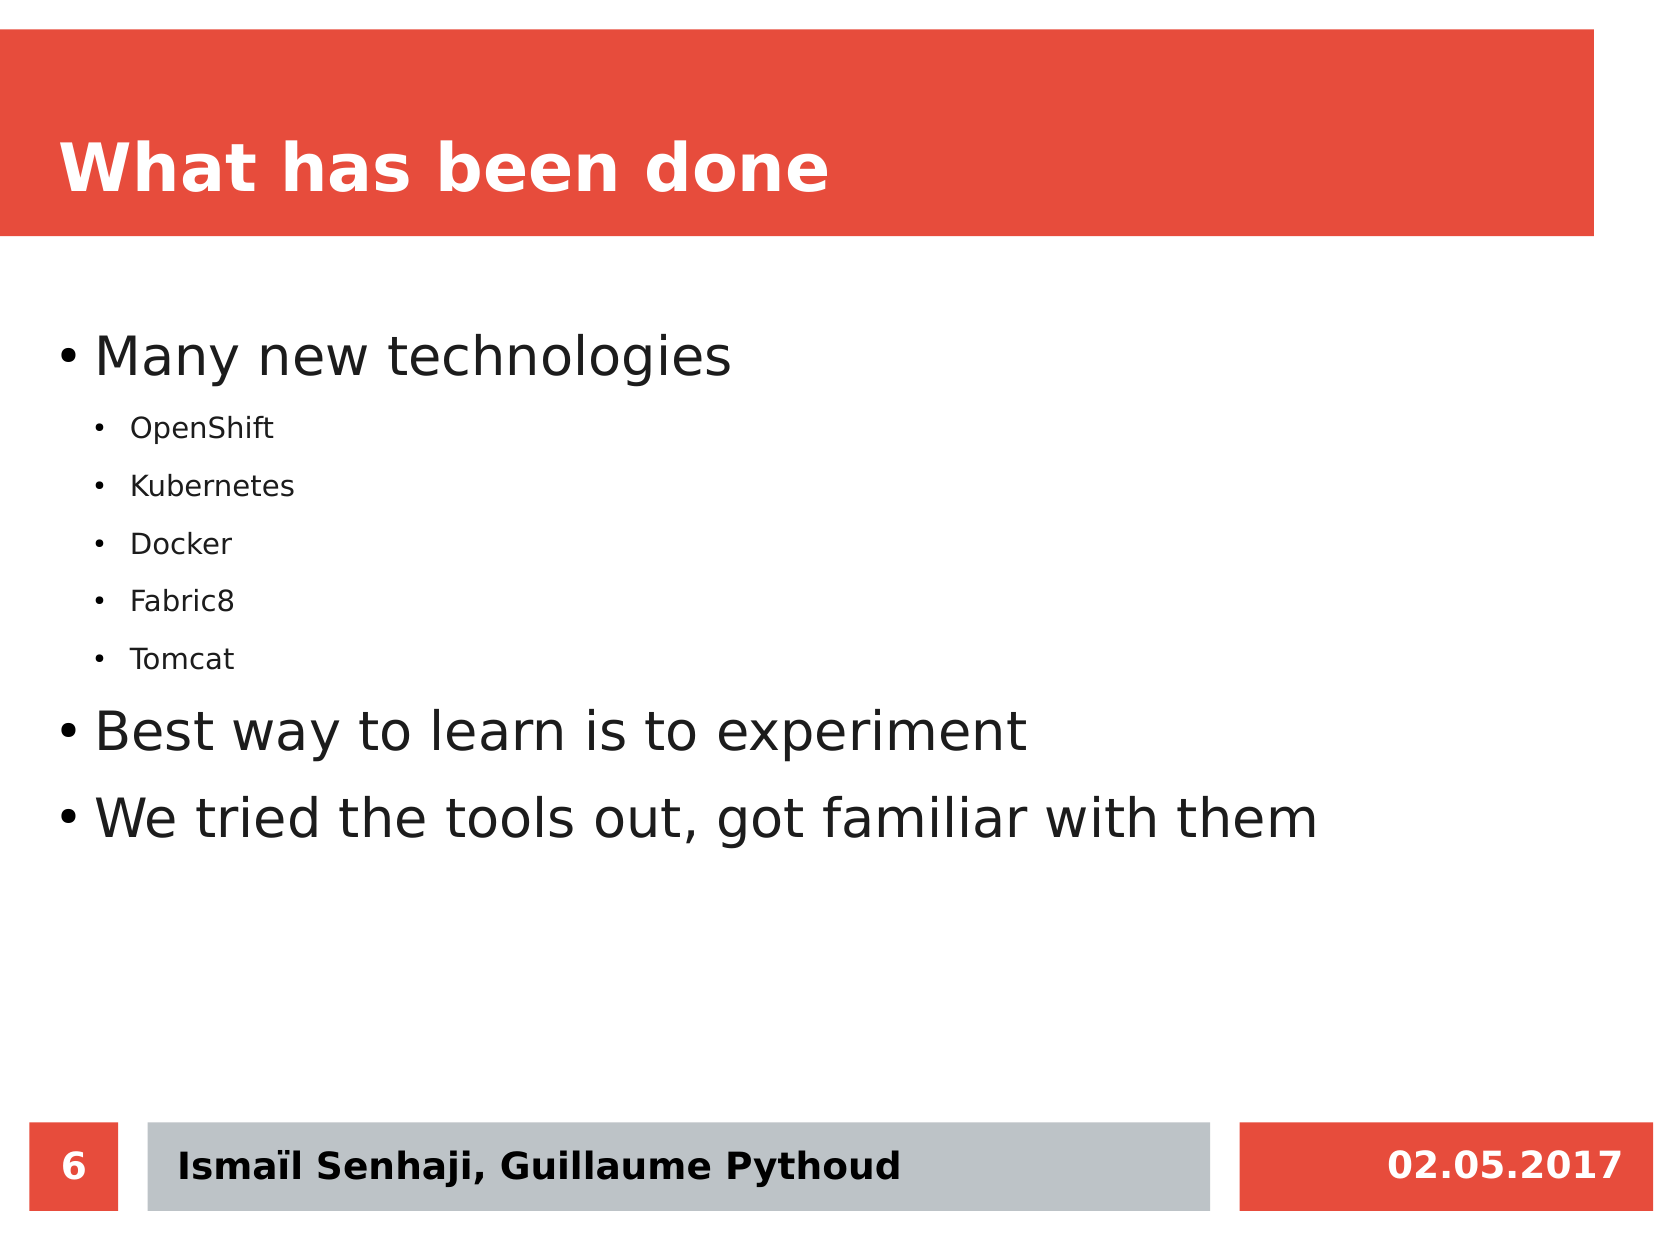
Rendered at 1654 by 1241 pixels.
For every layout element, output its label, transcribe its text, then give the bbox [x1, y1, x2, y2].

title What has been done [58, 59, 1594, 207]
list Many new technologies OpenShift Kubernetes Docker Fabric8 Tomcat Best way to learn is to experiment We tried the tools out, got familiar with them [58, 324, 1565, 1093]
